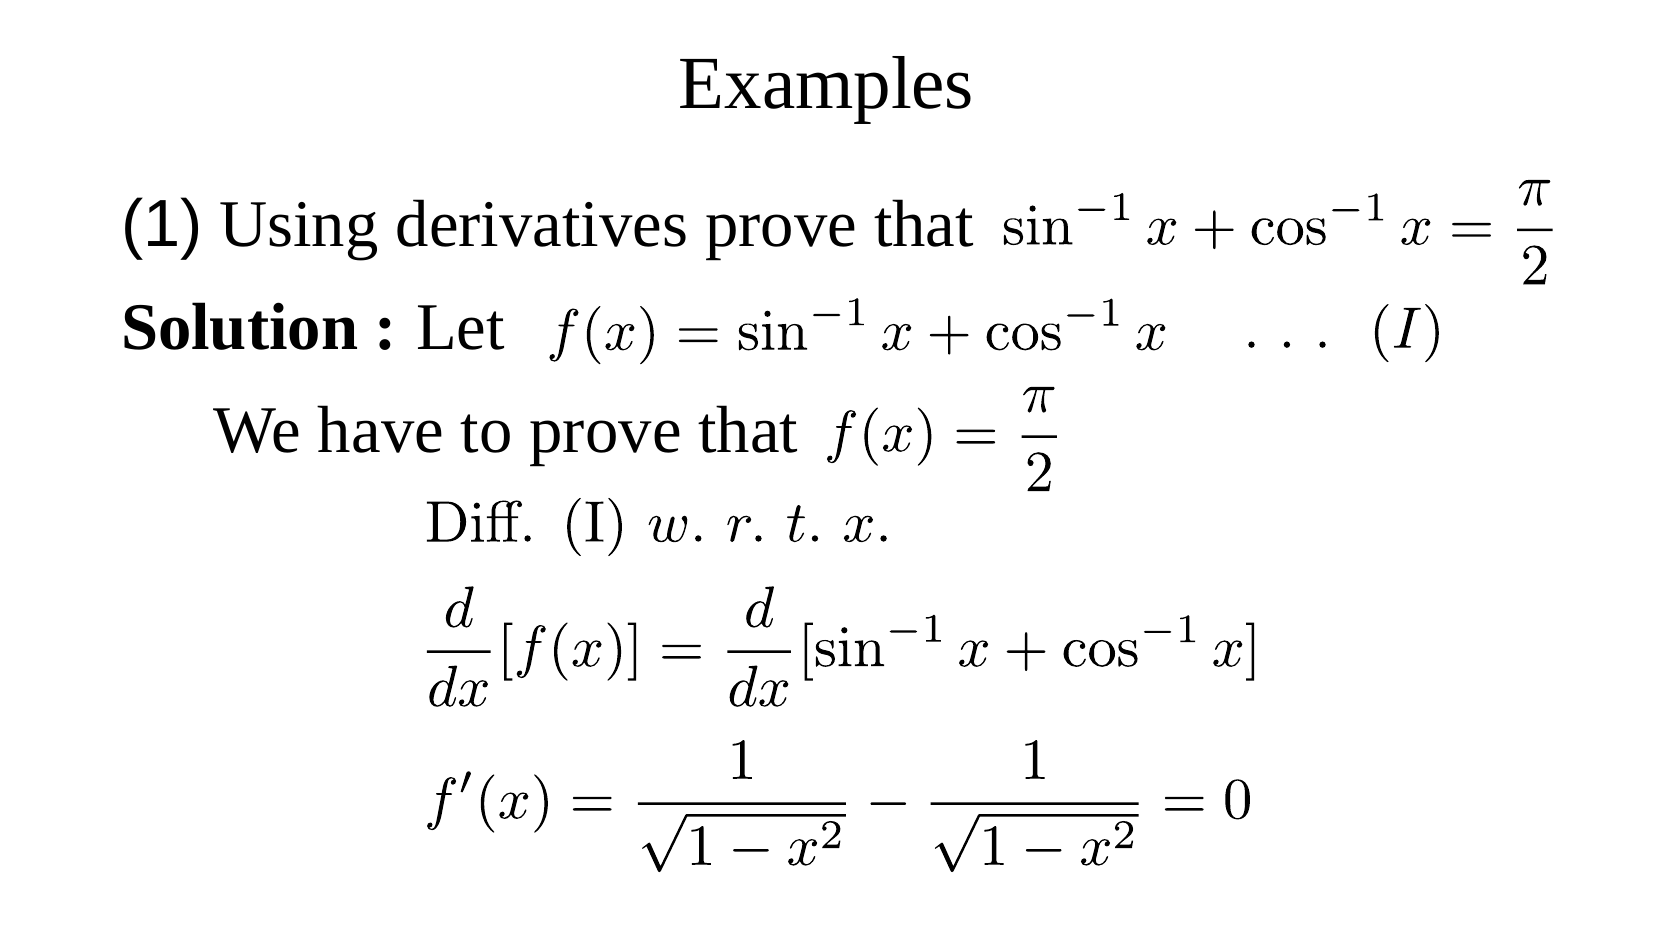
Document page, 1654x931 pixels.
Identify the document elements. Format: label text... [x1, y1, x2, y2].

text_box [826, 386, 1057, 492]
text_box [426, 740, 1250, 873]
text_box [1246, 304, 1439, 363]
text_box [426, 497, 887, 557]
text_box [1003, 179, 1553, 285]
text_box [426, 586, 1255, 707]
title Examples [82, 36, 1571, 130]
subtitle (1) Using derivatives prove that Solution : Let We have to prove that [47, 153, 1607, 886]
text_box [549, 298, 1166, 365]
